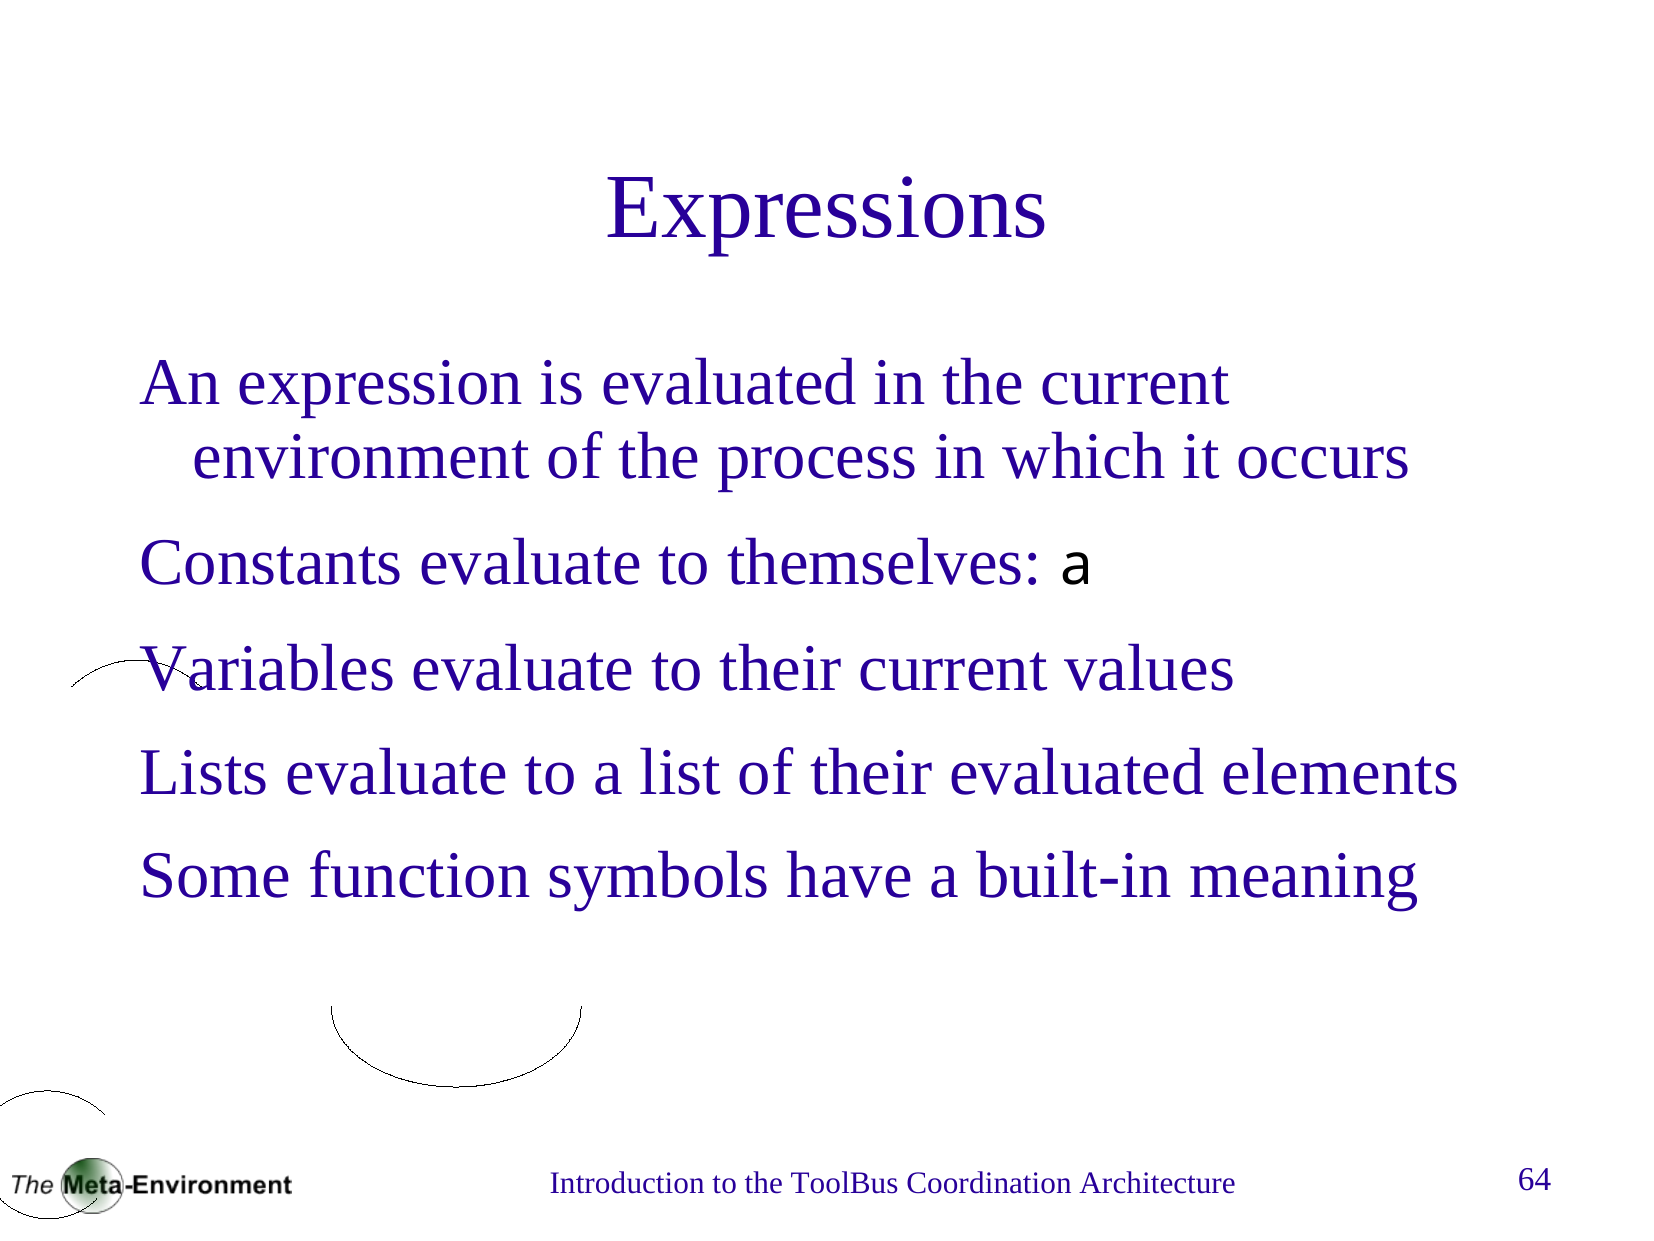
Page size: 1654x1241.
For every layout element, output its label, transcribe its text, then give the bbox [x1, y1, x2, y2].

list An expression is evaluated in the current environment of the process in which it occurs Constants evaluate to themselves: a Variables evaluate to their current values Lists evaluate to a list of their evaluated elements Some function symbols have a built-in meaning [121, 344, 1534, 1127]
picture [12, 1158, 292, 1214]
title Expressions [121, 102, 1534, 311]
